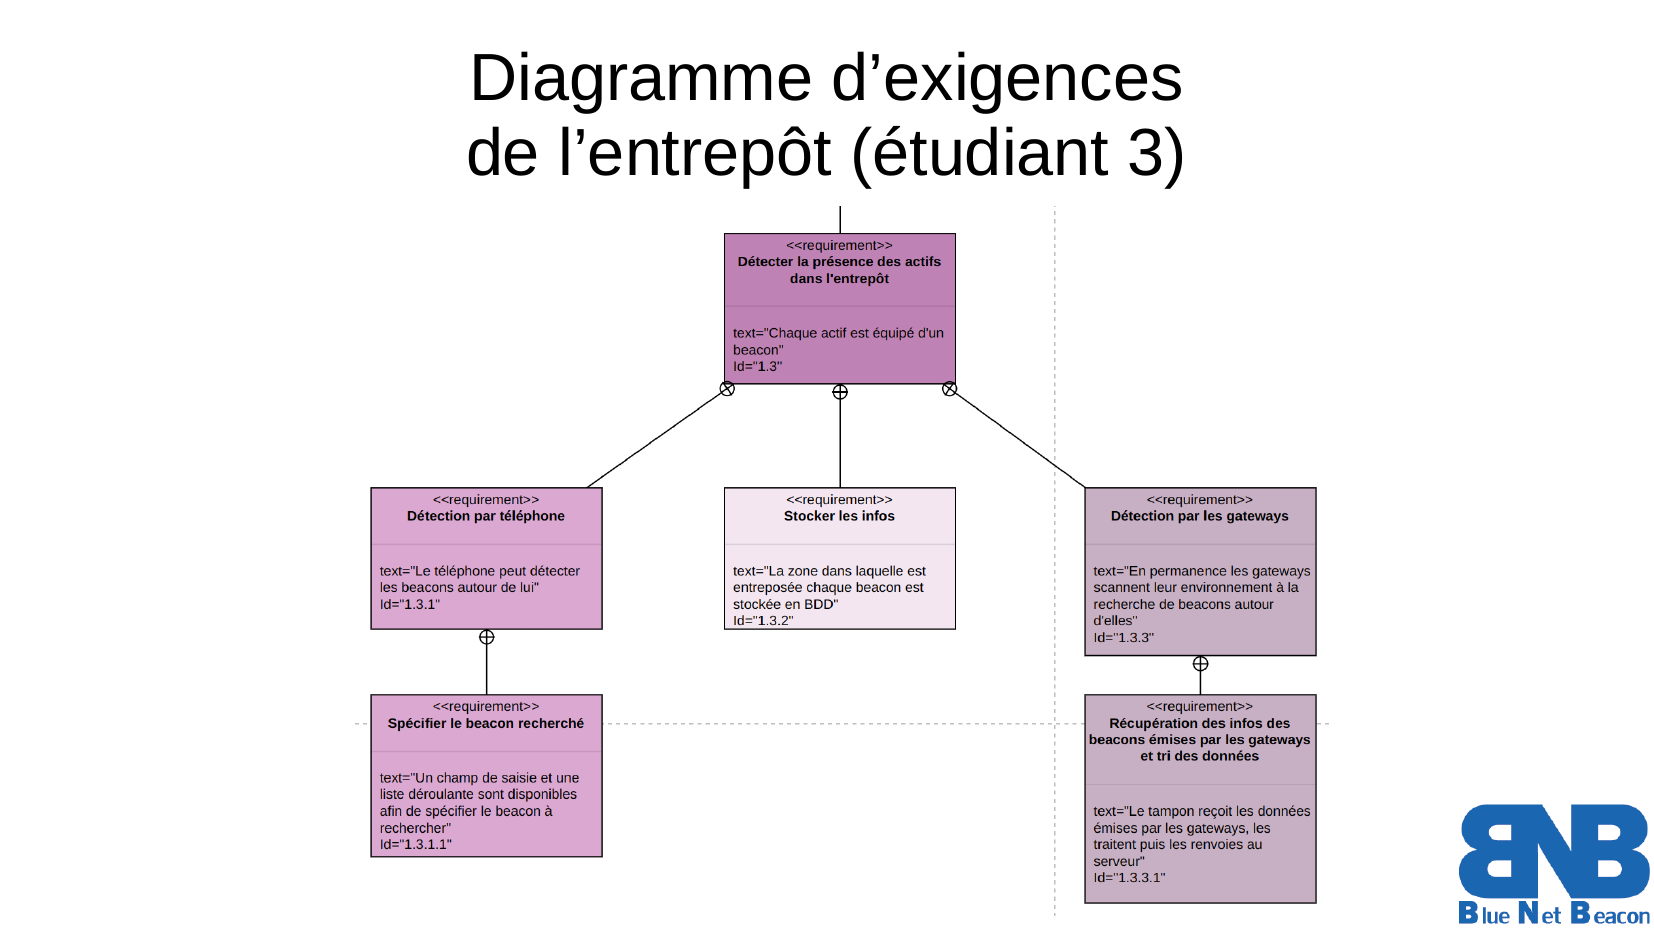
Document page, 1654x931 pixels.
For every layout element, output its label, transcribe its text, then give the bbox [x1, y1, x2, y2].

title Diagramme d’exigences de l’entrepôt (étudiant 3) [82, 37, 1571, 193]
picture [1459, 797, 1650, 930]
picture [354, 206, 1329, 916]
